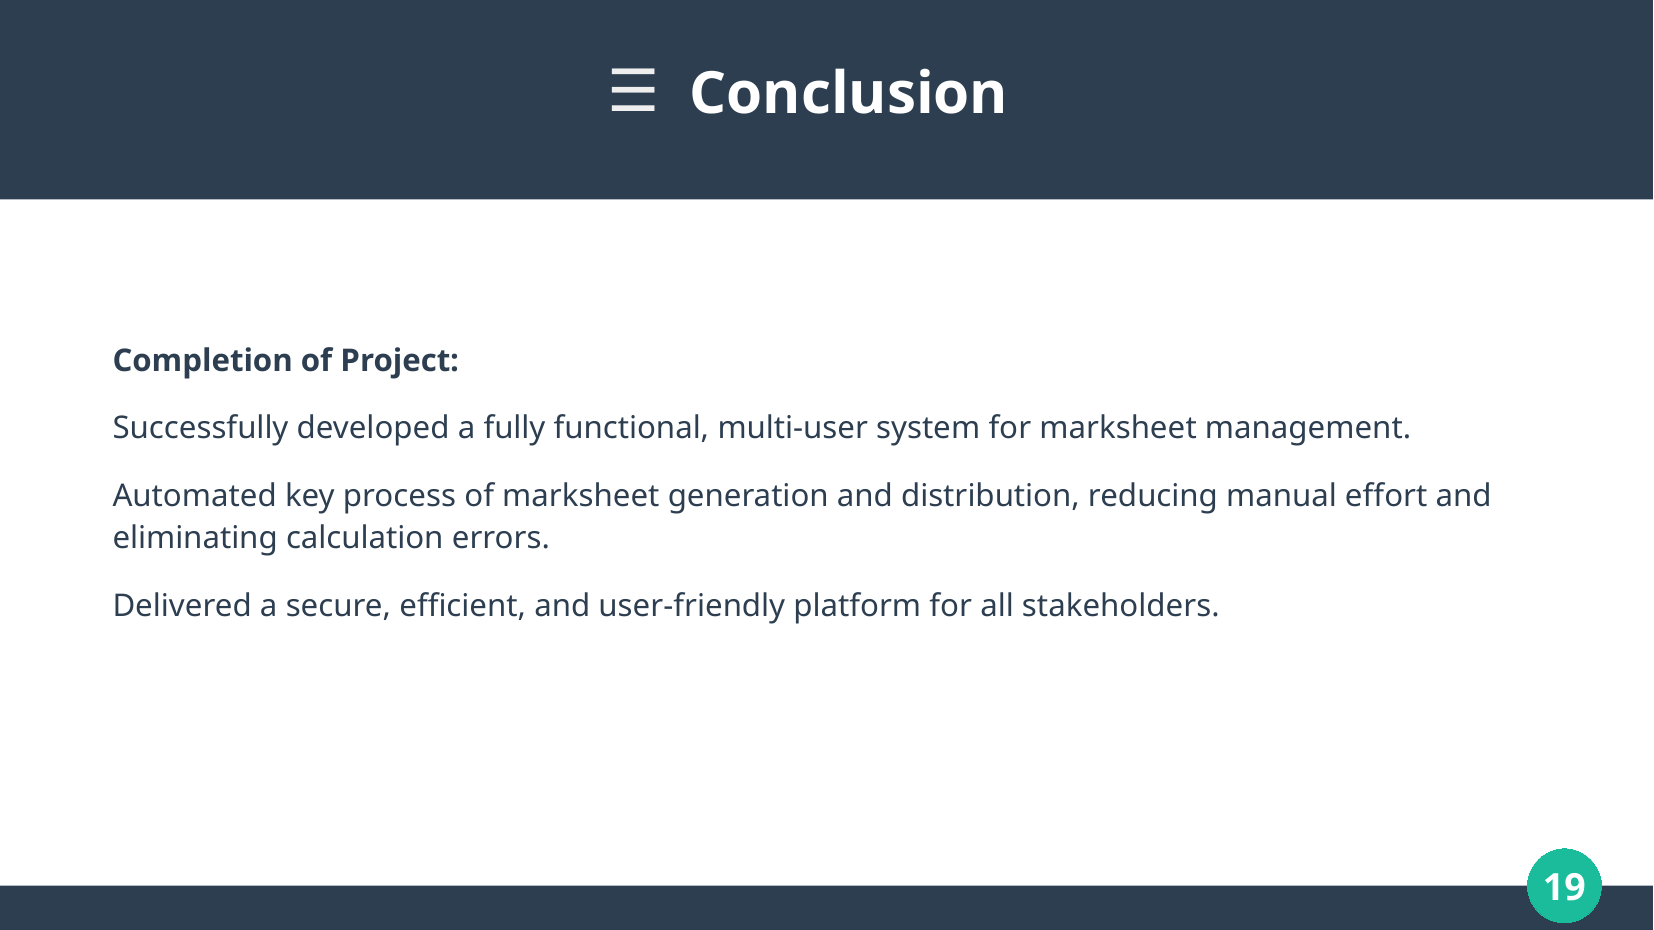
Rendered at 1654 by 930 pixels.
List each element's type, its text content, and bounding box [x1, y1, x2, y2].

title Conclusion [40, 32, 1576, 151]
list Completion of Project: Successfully developed a fully functional, multi-user system for marksheet management. Automated key process of marksheet generation and distribution, reducing manual effort and eliminating calculation errors. Delivered a secure, efficient, and user-friendly platform for all stakeholders. [112, 337, 1501, 676]
